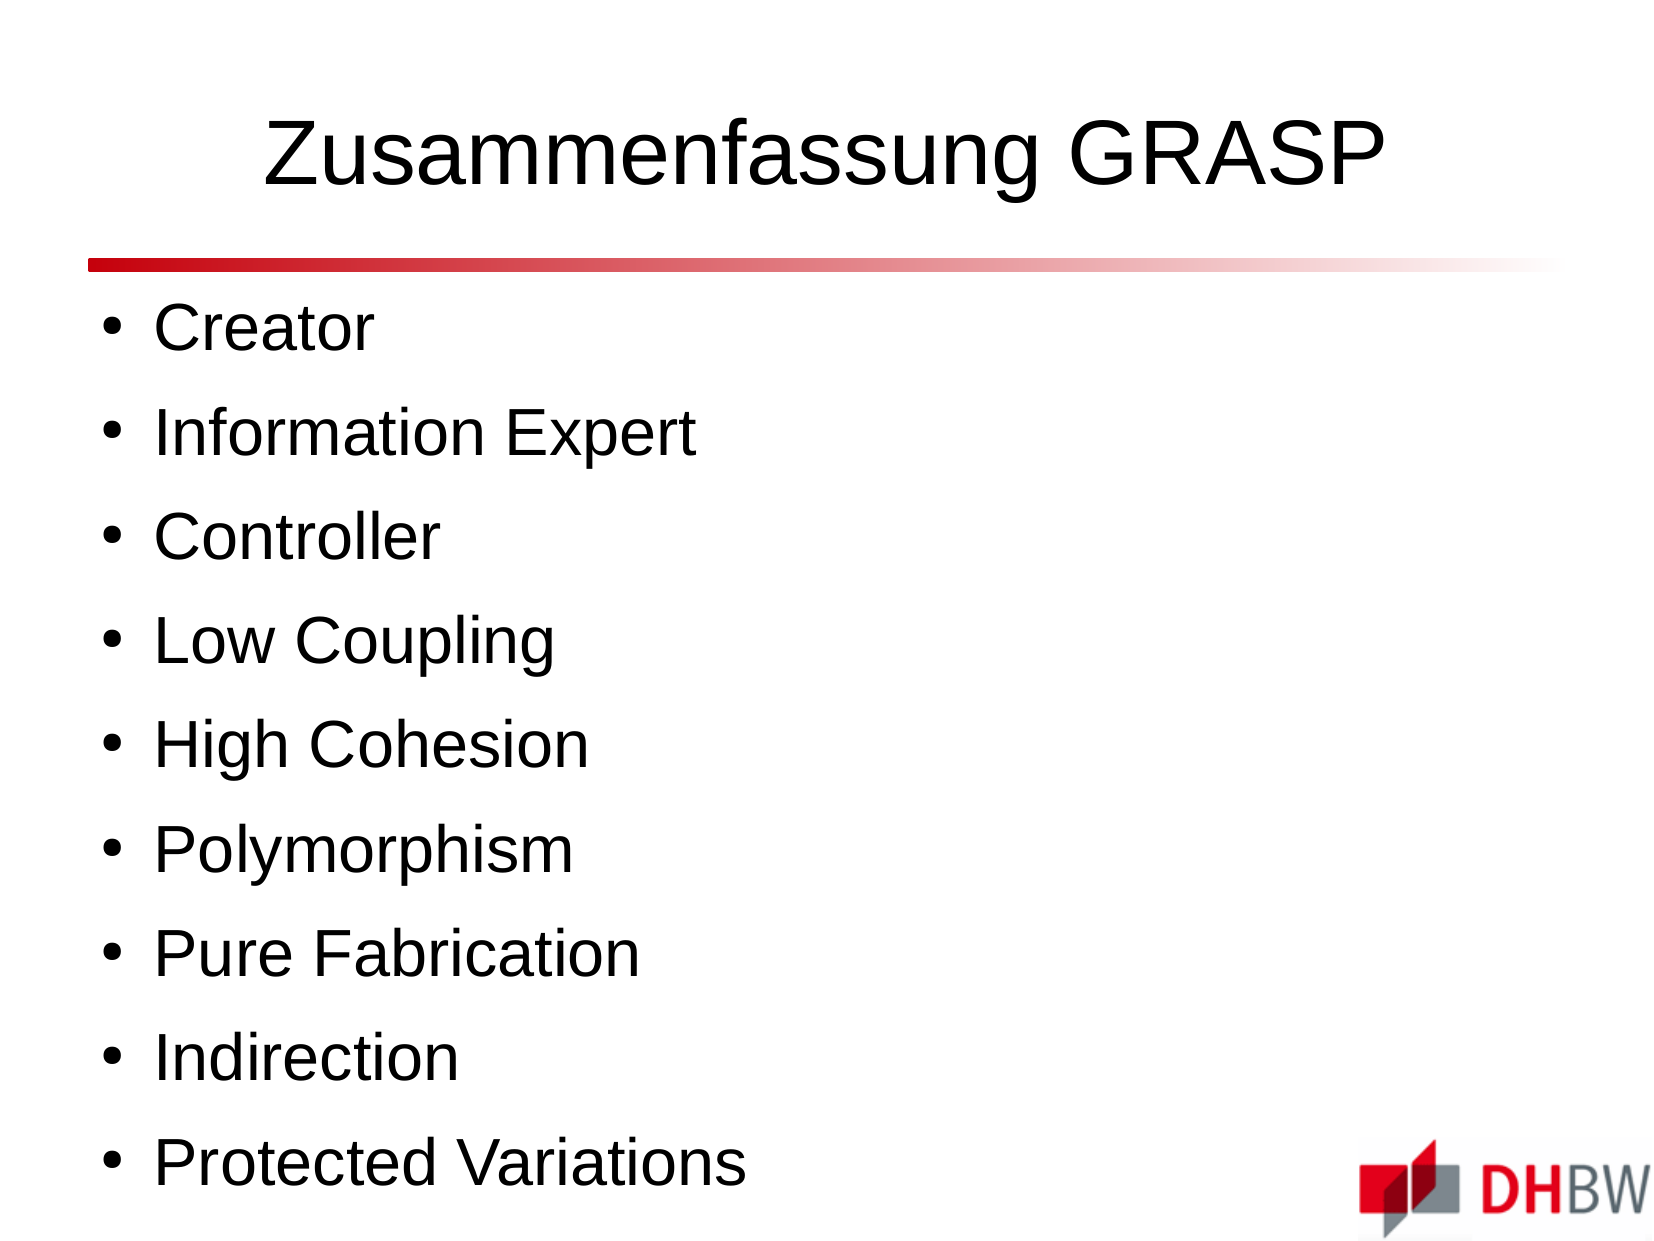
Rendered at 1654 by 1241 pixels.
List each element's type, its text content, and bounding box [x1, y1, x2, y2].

title Zusammenfassung GRASP [82, 56, 1571, 250]
list Creator Information Expert Controller Low Coupling High Cohesion Polymorphism Pure Fabrication Indirection Protected Variations [82, 290, 1571, 1200]
picture [1358, 1137, 1652, 1241]
